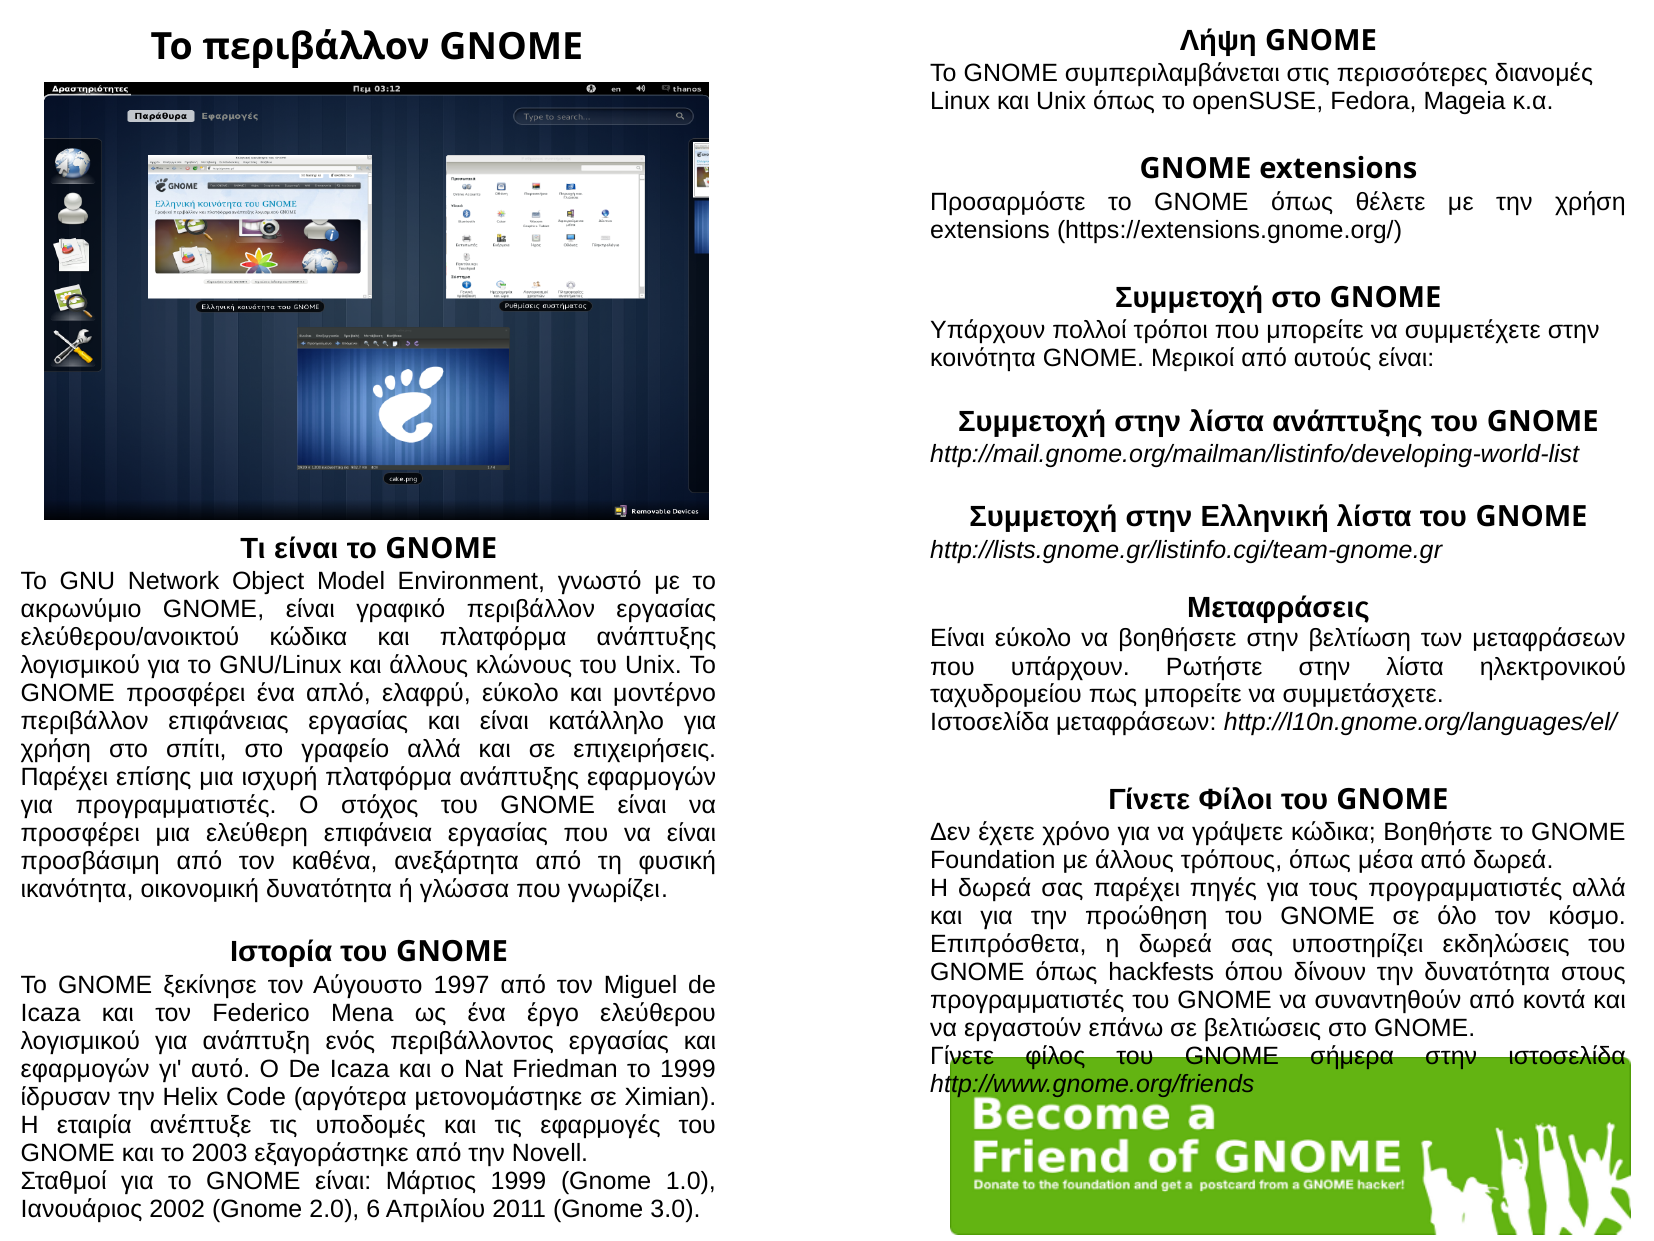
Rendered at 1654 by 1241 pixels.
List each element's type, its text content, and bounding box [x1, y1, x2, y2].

text_box Λήψη GNOME Το GNOME συμπεριλαμβάνεται στις περισσότερες διανομές Linux και Unix όπως το openSUSE, Fedora, Mageia κ.α. GNOME extensions Προσαρμόστε το GNOME όπως θέλετε με την χρήση extensions (https://extensions.gnome.org/) Συμμετοχή στο GNOME Υπάρχουν πολλοί τρόποι που μπορείτε να συμμετέχετε στην κοινότητα GNOME. Μερικοί από αυτούς είναι: Συμμετοχή στην λίστα ανάπτυξης του GNOME http://mail.gnome.org/mailman/listinfo/developing-world-list Συμμετοχή στην Ελληνική λίστα του GNOME http://lists.gnome.gr/listinfo.cgi/team-gnome.gr Μεταφράσεις Είναι εύκολο να βοηθήσετε στην βελτίωση των μεταφράσεων που υπάρχουν. Ρωτήστε στην λίστα ηλεκτρονικού ταχυδρομείου πως μπορείτε να συμμετάσχετε. Ιστοσελίδα μεταφράσεων: http://l10n.gnome.org/languages/el/ Γίνετε Φίλοι του GNOME Δεν έχετε χρόνο για να γράψετε κώδικα; Βοηθήστε το GNOME Foundation με άλλους τρόπους, όπως μέσα από δωρεά. Η δωρεά σας παρέχει πηγές για τους προγραμματιστές αλλά και για την προώθηση του GNOME σε όλο τον κόσμο. Επιπρόσθετα, η δωρεά σας υποστηρίζει εκδηλώσεις του GNOME όπως hackfests όπου δίνουν την δυνατότητα στους προγραμματιστές του GNOME να συναντηθούν από κοντά και να εργαστούν επάνω σε βελτιώσεις στο GNOME. Γίνετε φίλος του GNOME σήμερα στην ιστοσελίδα http://www.gnome.org/friends [915, 11, 1642, 1197]
picture [44, 82, 709, 519]
text_box Τι είναι το GNOME Το GNU Network Object Model Environment, γνωστό με το ακρωνύμιο GNOME, είναι γραφικό περιβάλλον εργασίας ελεύθερου/ανοικτού κώδικα και πλατφόρμα ανάπτυξης λογισμικού για το GNU/Linux και άλλους κλώνους του Unix. Το GNOME προσφέρει ένα απλό, ελαφρύ, εύκολο και μοντέρνο περιβάλλον επιφάνειας εργασίας και είναι κατάλληλο για χρήση στο σπίτι, στο γραφείο αλλά και σε επιχειρήσεις. Παρέχει επίσης μια ισχυρή πλατφόρμα ανάπτυξης εφαρμογών για προγραμματιστές. Ο στόχος του GNOME είναι να προσφέρει μια ελεύθερη επιφάνεια εργασίας που να είναι προσβάσιμη από τον καθένα, ανεξάρτητα από τη φυσική ικανότητα, οικονομική δυνατότητα ή γλώσσα που γνωρίζει. Ιστορία του GNOME Το GNOME ξεκίνησε τον Αύγουστο 1997 από τον Miguel de Icaza και τον Federico Mena ως ένα έργο ελεύθερου λογισμικού για ανάπτυξη ενός περιβάλλοντος εργασίας και εφαρμογών γι' αυτό. Ο De Icaza και ο Nat Friedman το 1999 ίδρυσαν την Helix Code (αργότερα μετονομάστηκε σε Ximian). Η εταιρία ανέπτυξε τις υποδομές και τις εφαρμογές του GNOME και το 2003 εξαγοράστηκε από την Novell. Σταθμοί για το GNOME είναι: Μάρτιος 1999 (Gnome 1.0), Ιανουάριος 2002 (Gnome 2.0), 6 Απριλίου 2011 (Gnome 3.0). [5, 519, 733, 1241]
text_box Το περιβάλλον GNOME [135, 11, 621, 89]
picture [950, 1197, 1631, 1235]
